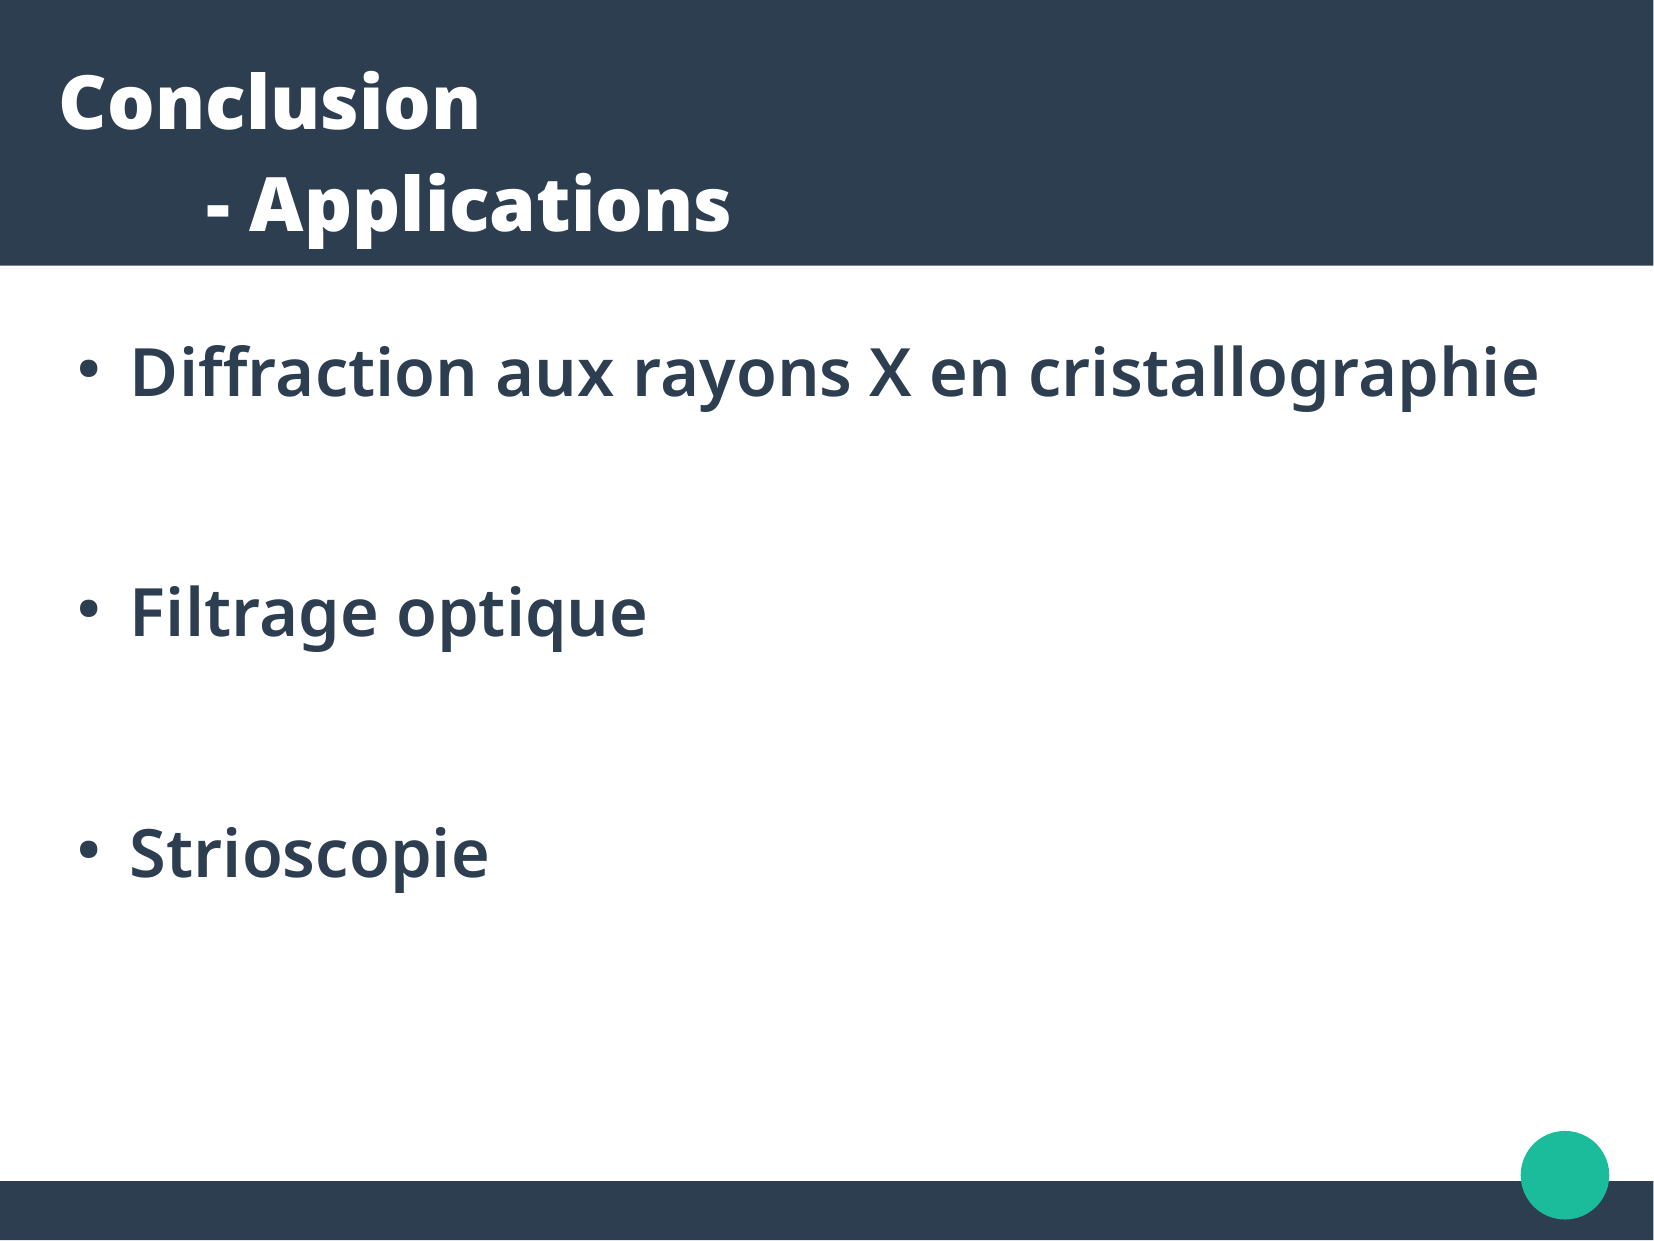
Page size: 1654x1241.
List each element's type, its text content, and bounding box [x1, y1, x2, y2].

title Conclusion - Applications [59, 49, 1595, 207]
list Diffraction aux rayons X en cristallographie Filtrage optique Strioscopie [59, 324, 1595, 1152]
